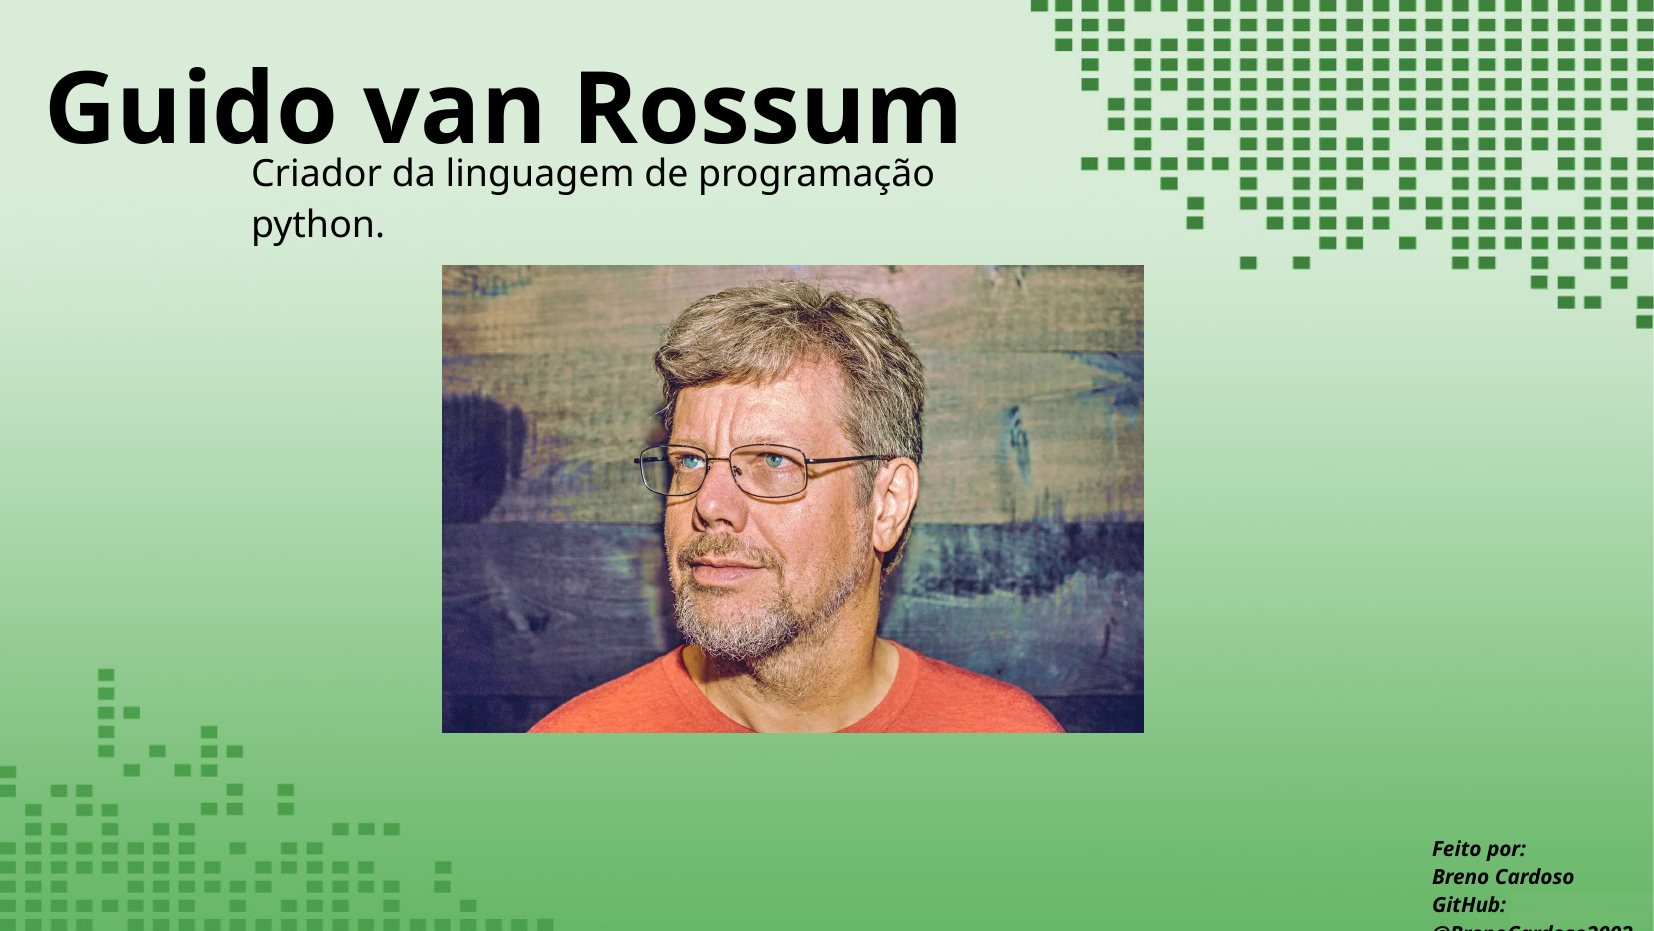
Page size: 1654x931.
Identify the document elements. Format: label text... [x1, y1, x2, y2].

picture [0, 0, 1654, 931]
text_box Criador da linguagem de programação python. [236, 138, 1063, 207]
text_box Feito por: Breno Cardoso GitHub: @BrenoCardoso2002 [1417, 826, 1654, 931]
text_box Guido van Rossum [29, 29, 1034, 292]
